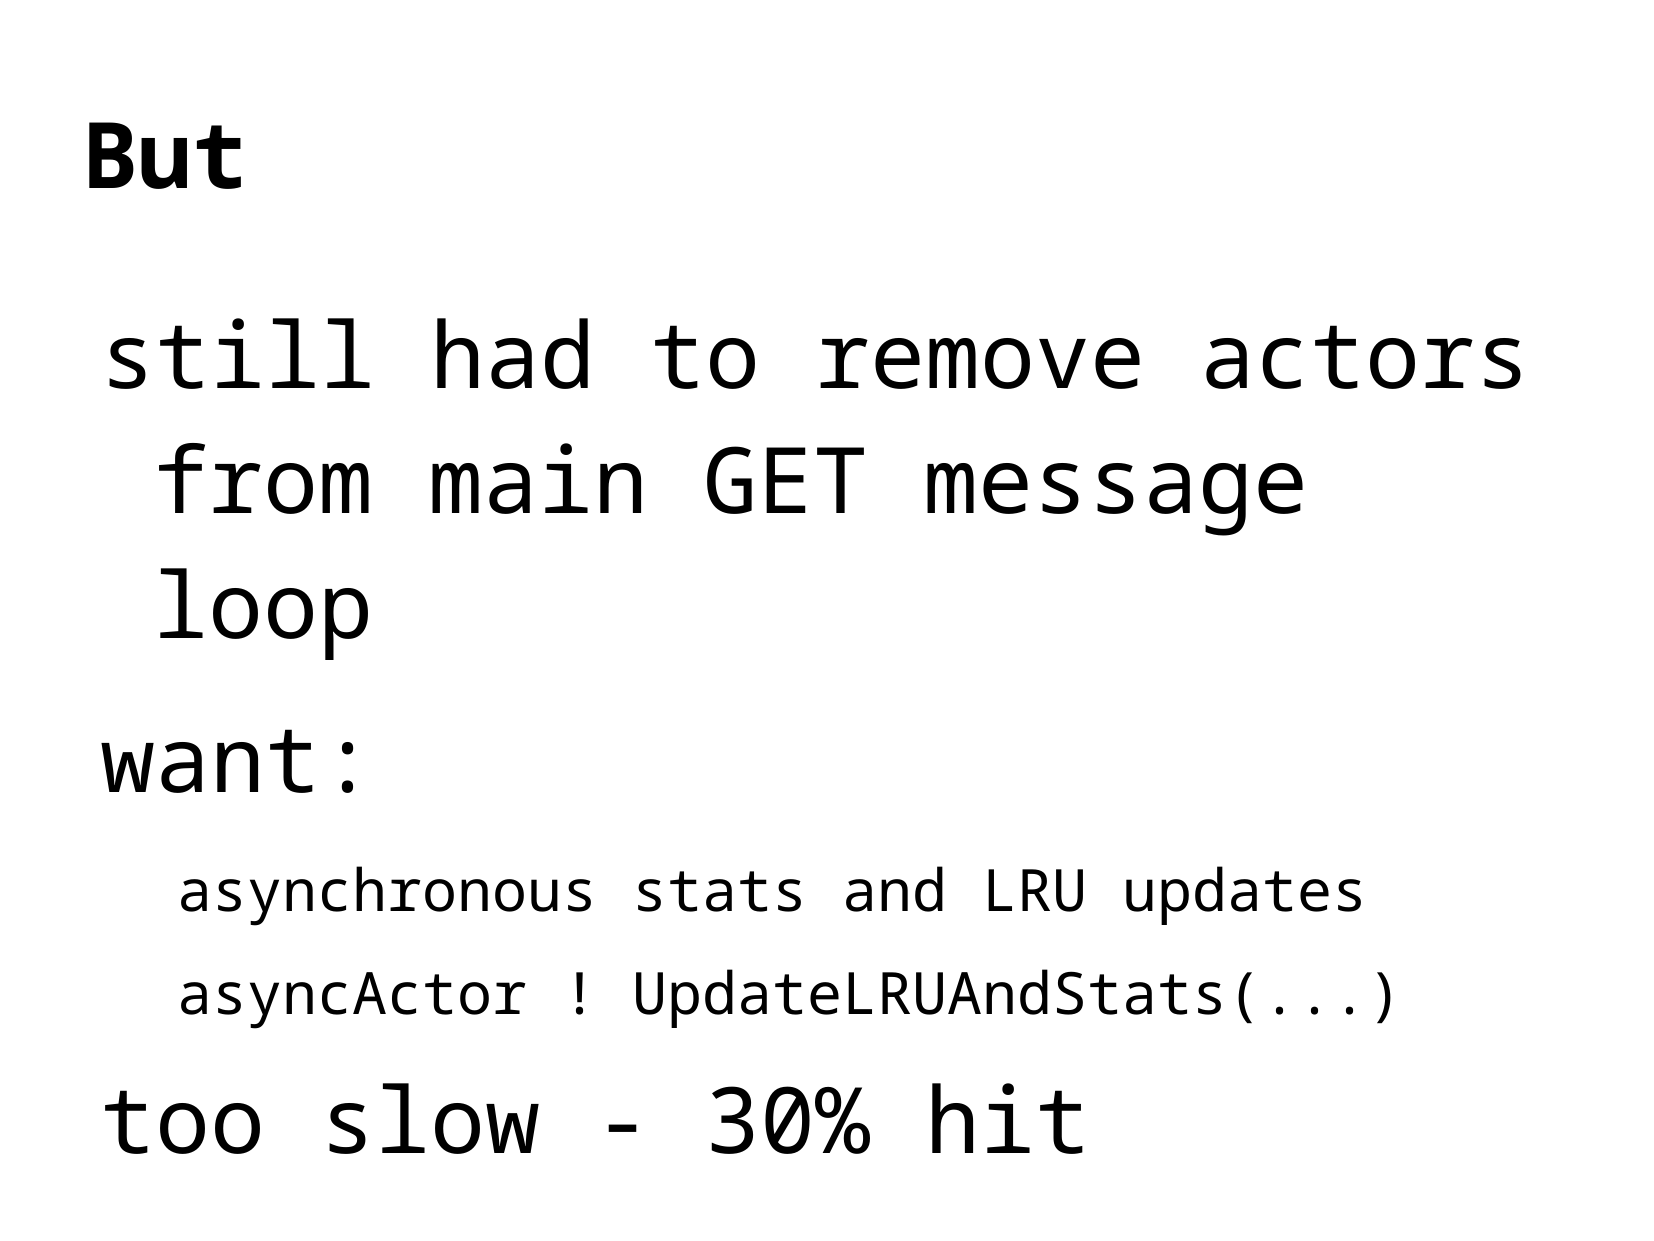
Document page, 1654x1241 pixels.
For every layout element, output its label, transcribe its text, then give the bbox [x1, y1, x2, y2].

title But [82, 56, 1571, 250]
list still had to remove actors from main GET message loop want: asynchronous stats and LRU updates asyncActor ! UpdateLRUAndStats(...) too slow - 30% hit [82, 290, 1571, 1094]
